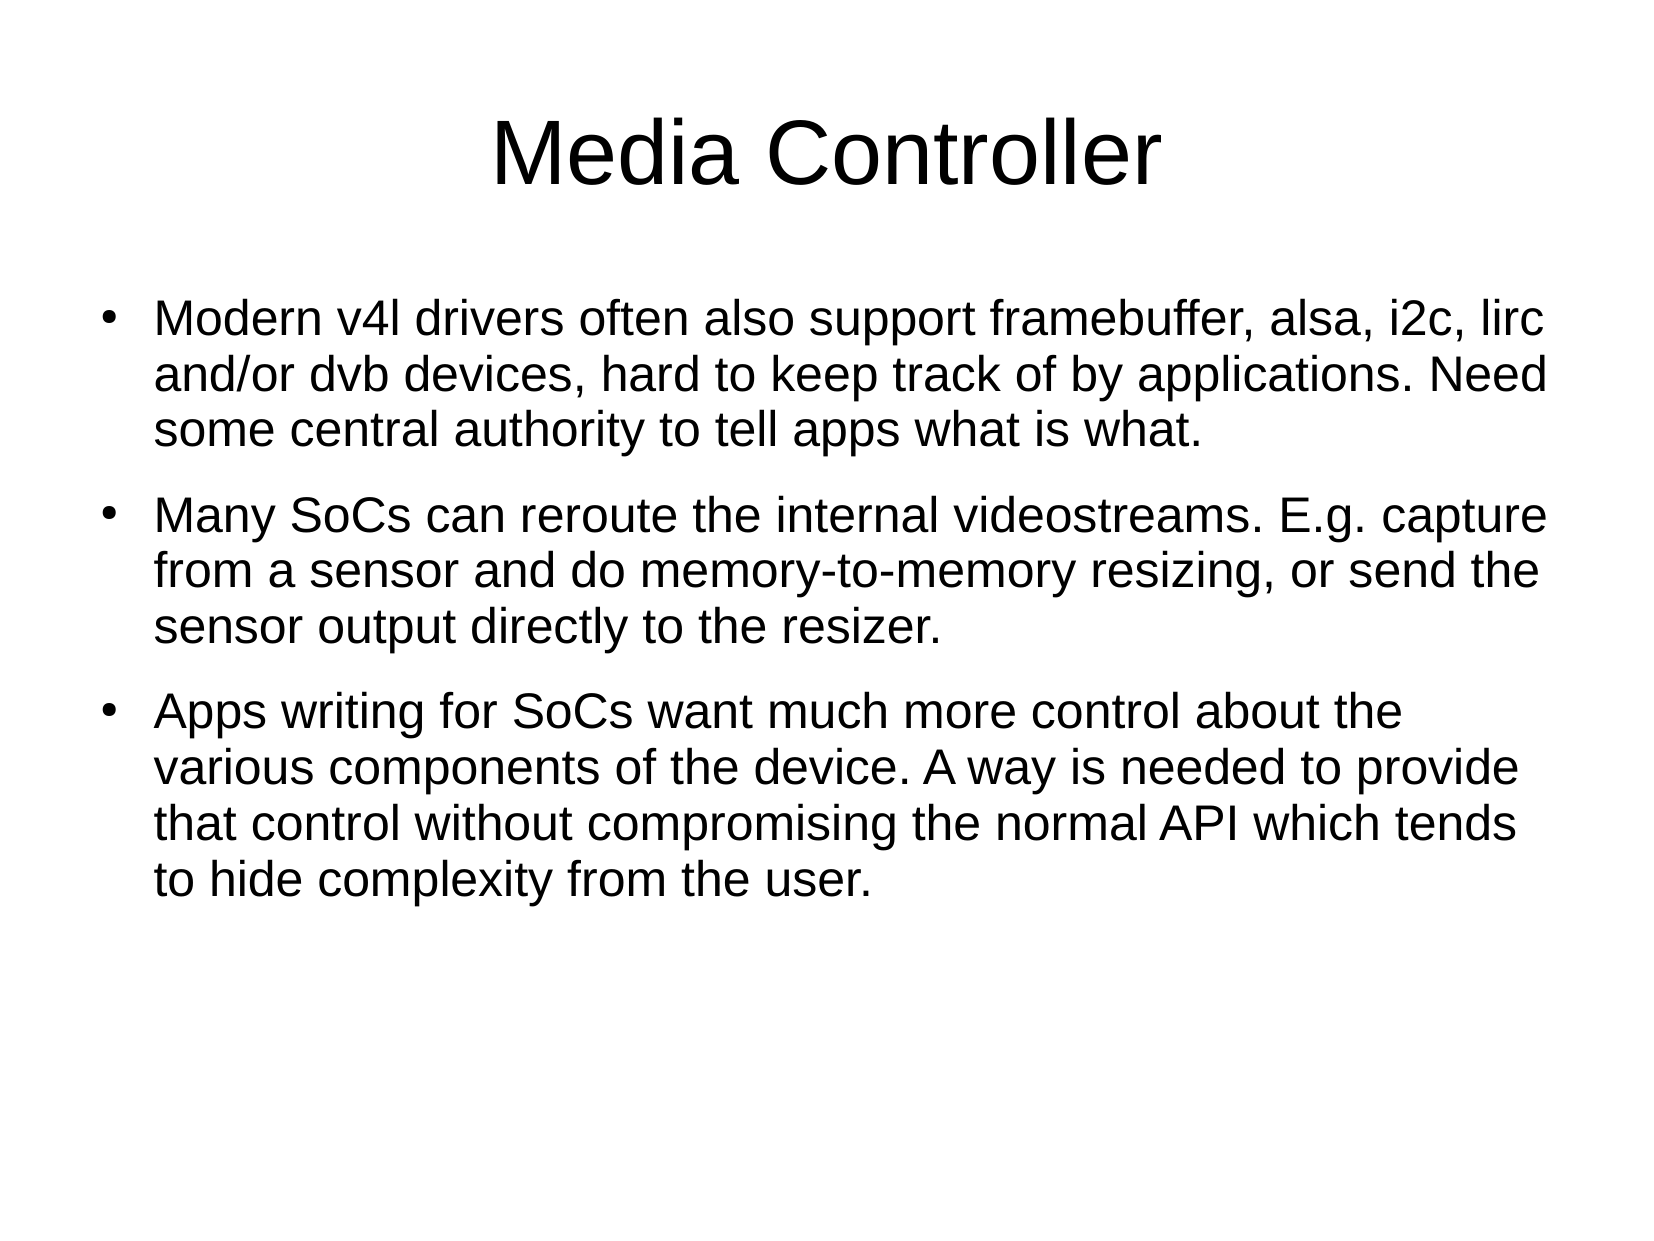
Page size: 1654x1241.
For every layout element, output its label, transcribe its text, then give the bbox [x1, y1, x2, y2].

list Modern v4l drivers often also support framebuffer, alsa, i2c, lirc and/or dvb devices, hard to keep track of by applications. Need some central authority to tell apps what is what. Many SoCs can reroute the internal videostreams. E.g. capture from a sensor and do memory-to-memory resizing, or send the sensor output directly to the resizer. Apps writing for SoCs want much more control about the various components of the device. A way is needed to provide that control without compromising the normal API which tends to hide complexity from the user. [82, 290, 1571, 1109]
title Media Controller [82, 49, 1571, 257]
